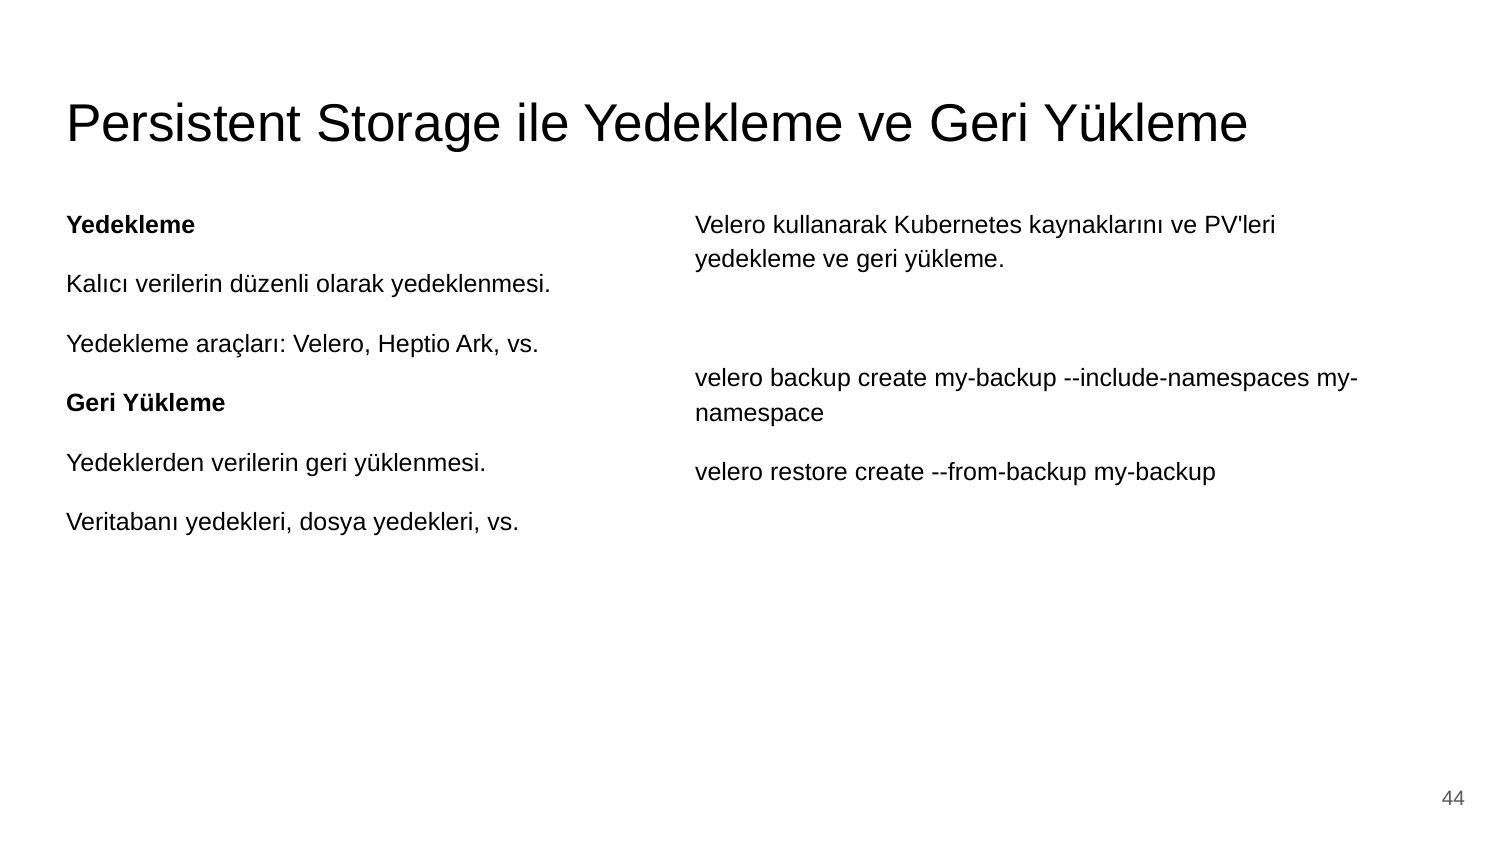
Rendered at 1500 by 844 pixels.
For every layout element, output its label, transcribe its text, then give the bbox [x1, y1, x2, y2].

list Velero kullanarak Kubernetes kaynaklarını ve PV'leri yedekleme ve geri yükleme. velero backup create my-backup --include-namespaces my-namespace velero restore create --from-backup my-backup [679, 189, 1378, 750]
slide_number <number> [1389, 764, 1480, 830]
list Yedekleme Kalıcı verilerin düzenli olarak yedeklenmesi. Yedekleme araçları: Velero, Heptio Ark, vs. Geri Yükleme Yedeklerden verilerin geri yüklenmesi. Veritabanı yedekleri, dosya yedekleri, vs. [51, 189, 654, 750]
title Persistent Storage ile Yedekleme ve Geri Yükleme [51, 72, 1449, 167]
